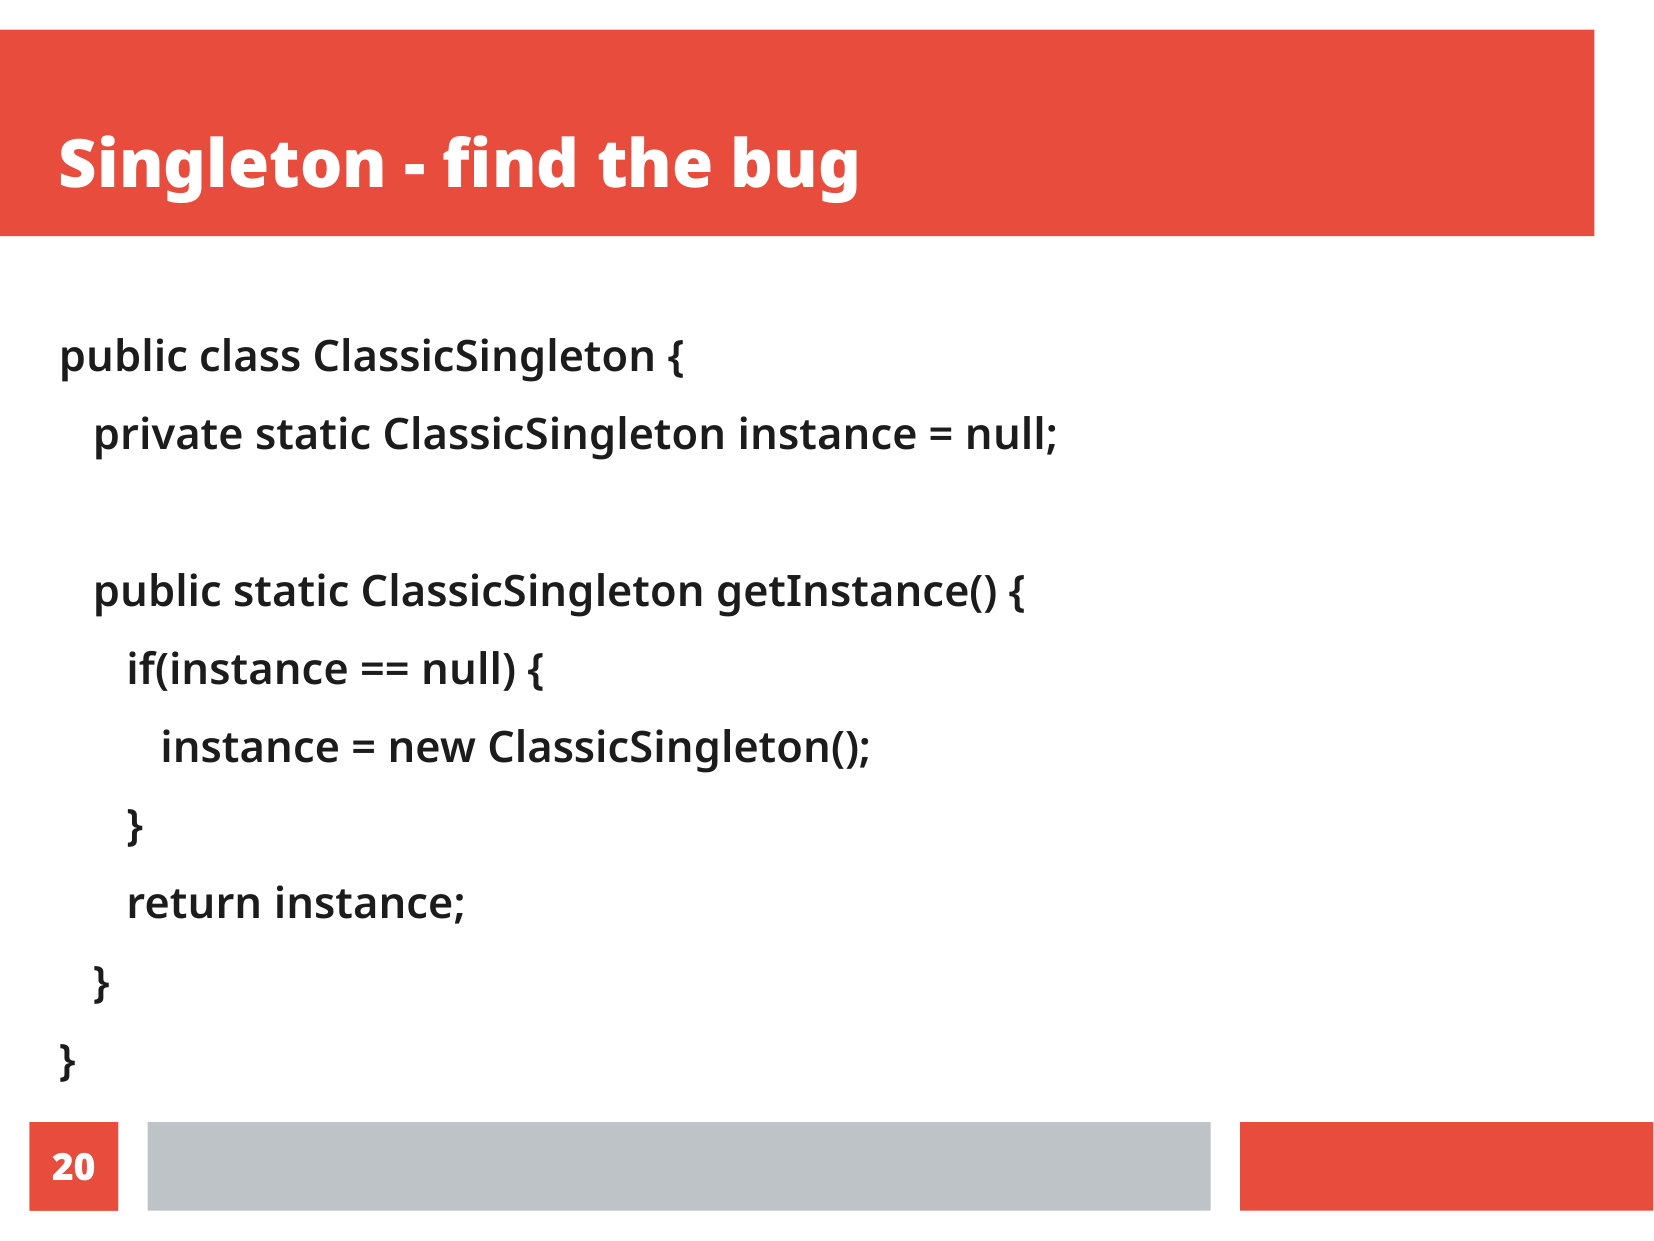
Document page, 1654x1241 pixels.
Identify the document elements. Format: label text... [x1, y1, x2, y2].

title Singleton - find the bug [59, 59, 1595, 207]
list public class ClassicSingleton { private static ClassicSingleton instance = null; public static ClassicSingleton getInstance() { if(instance == null) { instance = new ClassicSingleton(); } return instance; } } [59, 324, 1565, 1093]
